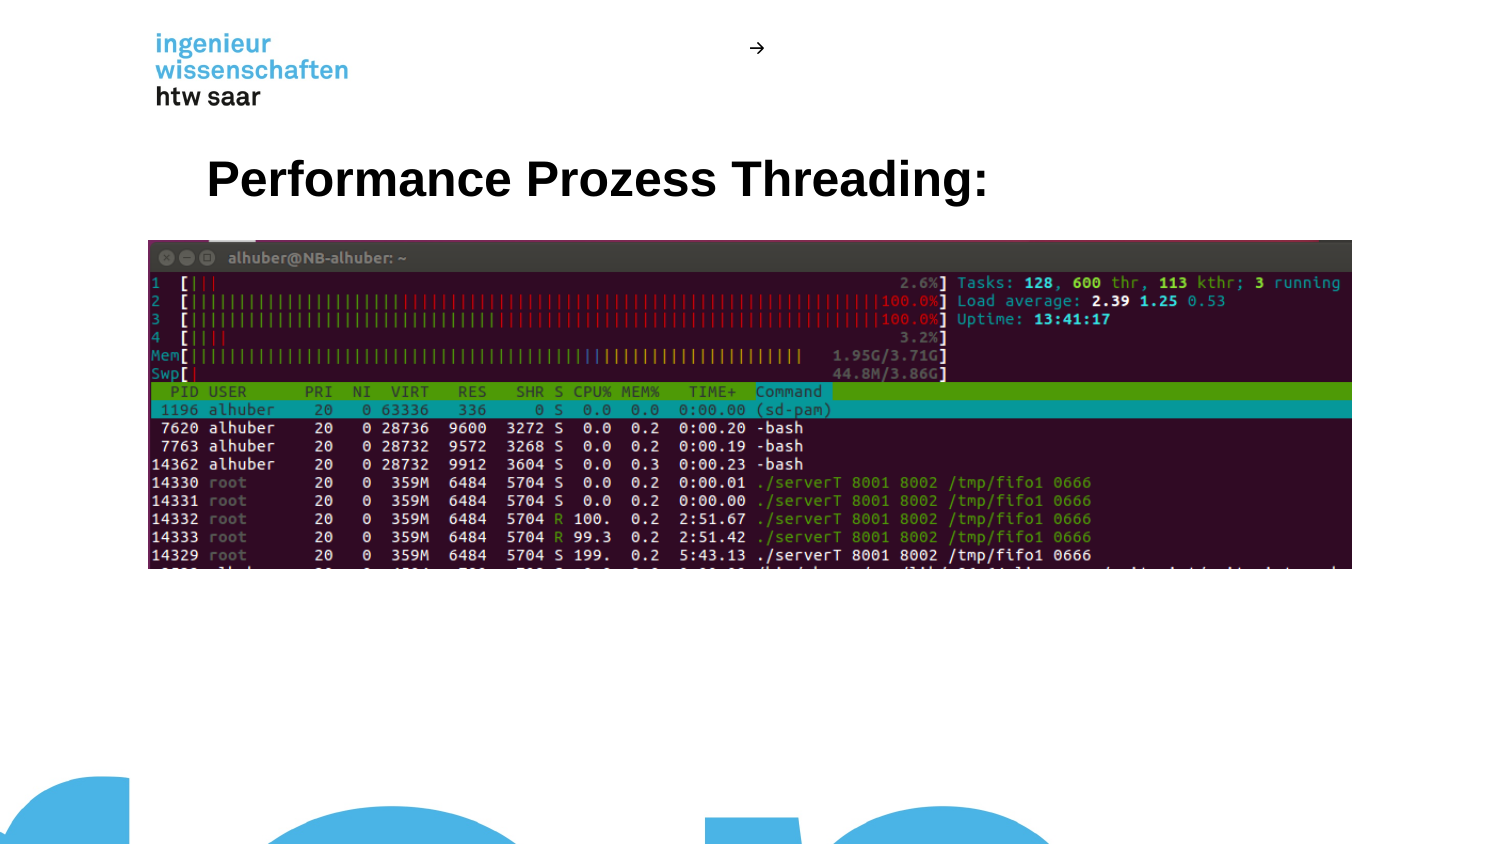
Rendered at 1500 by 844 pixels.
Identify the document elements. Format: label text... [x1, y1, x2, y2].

title Performance Prozess Threading: [200, 140, 1271, 213]
picture [0, 0, 1352, 844]
